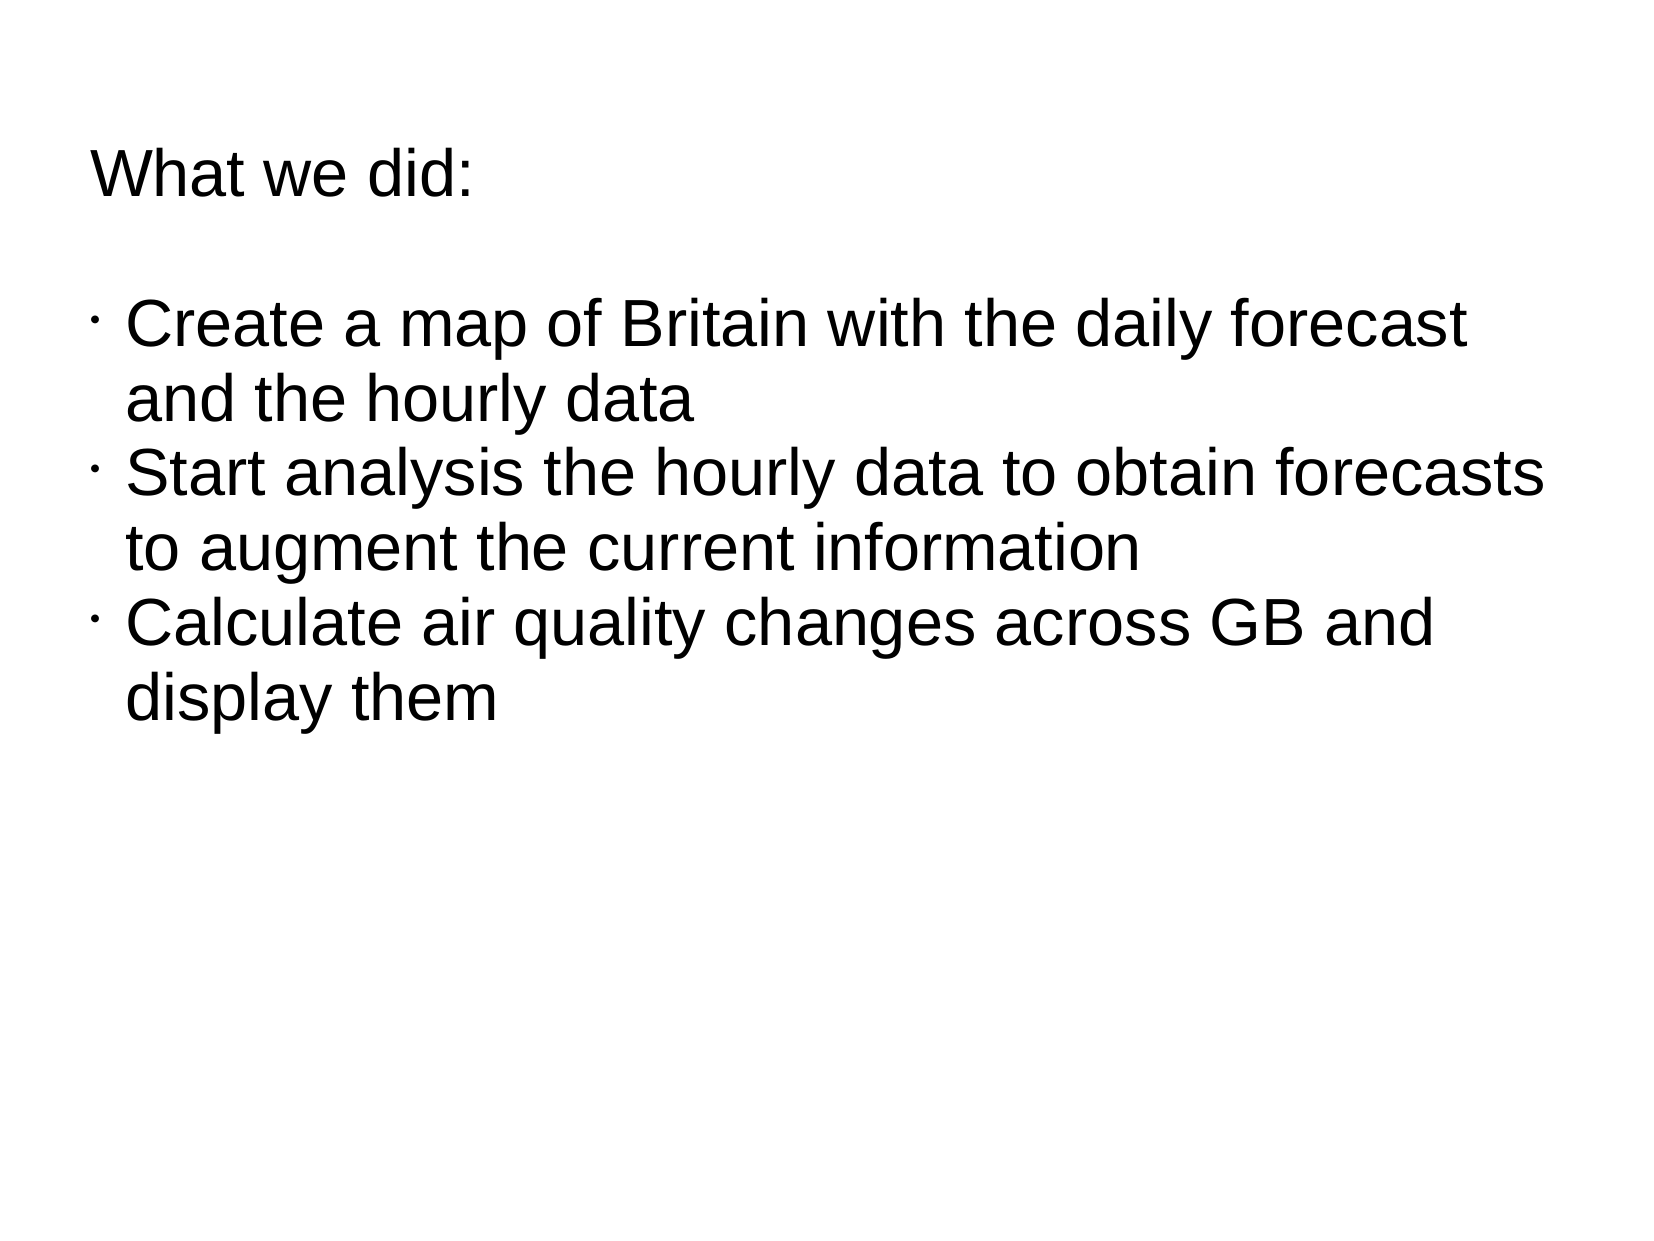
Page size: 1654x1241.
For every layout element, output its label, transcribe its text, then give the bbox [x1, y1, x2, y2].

subtitle What we did: Create a map of Britain with the daily forecast and the hourly data Start analysis the hourly data to obtain forecasts to augment the current information Calculate air quality changes across GB and display them [90, 60, 1579, 1036]
